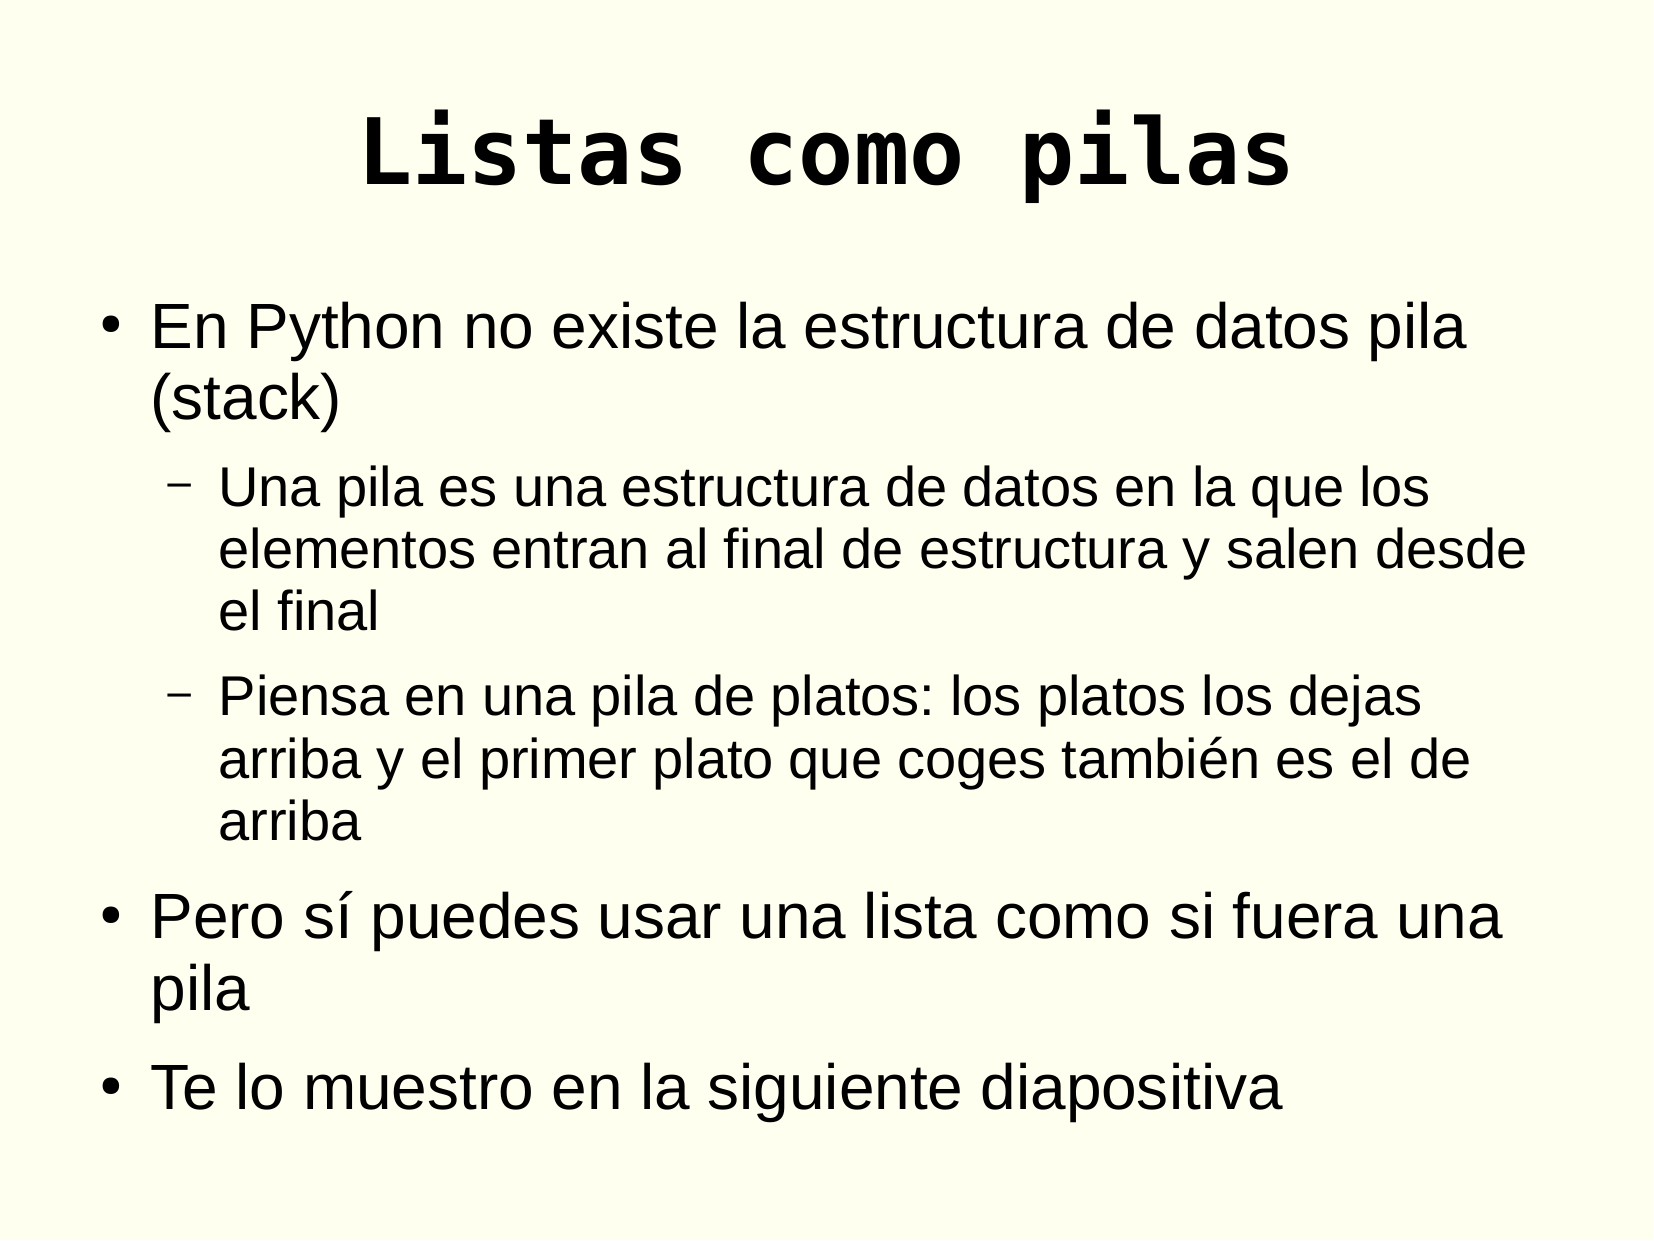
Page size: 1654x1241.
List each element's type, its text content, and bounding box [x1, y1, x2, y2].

title Listas como pilas [82, 49, 1571, 257]
list En Python no existe la estructura de datos pila (stack) Una pila es una estructura de datos en la que los elementos entran al final de estructura y salen desde el final Piensa en una pila de platos: los platos los dejas arriba y el primer plato que coges también es el de arriba Pero sí puedes usar una lista como si fuera una pila Te lo muestro en la siguiente diapositiva [82, 290, 1571, 1130]
